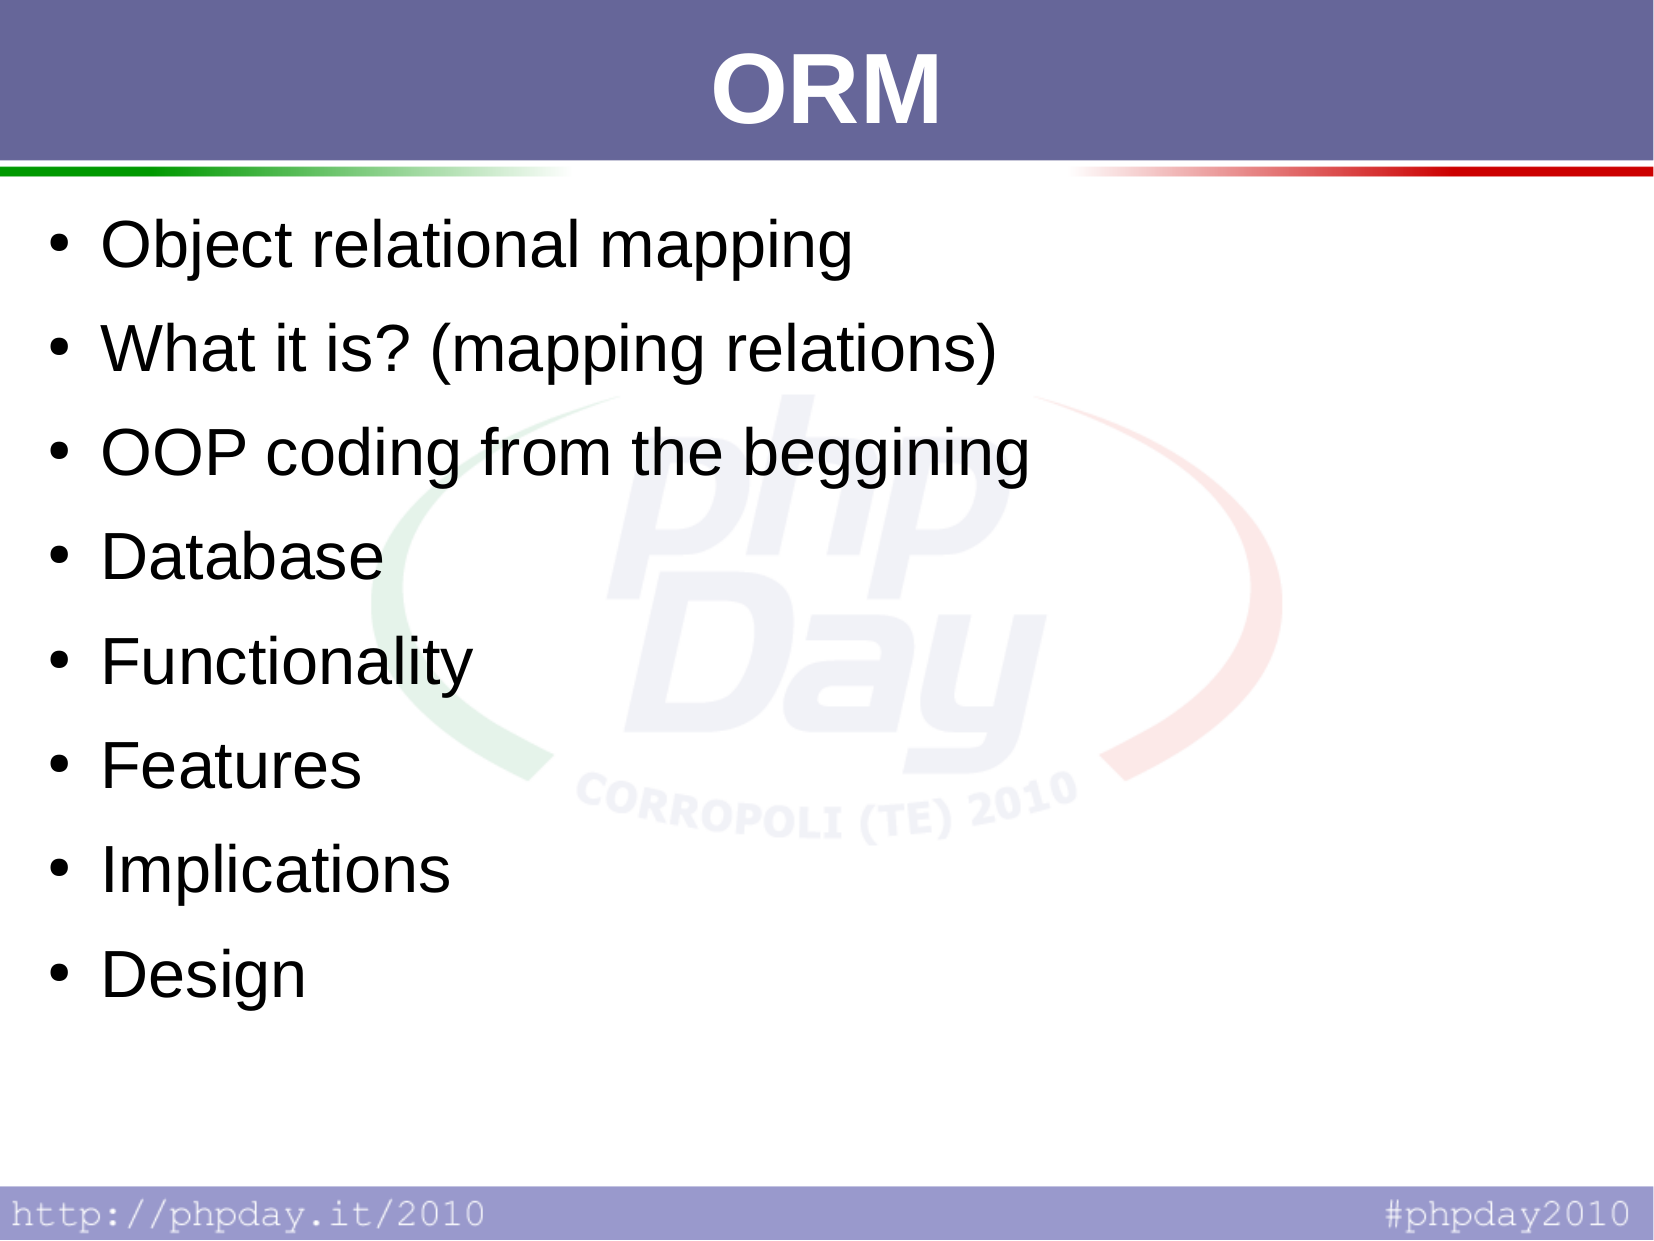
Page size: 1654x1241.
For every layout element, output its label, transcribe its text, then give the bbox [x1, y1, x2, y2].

picture [0, 0, 1654, 1240]
title ORM [29, 7, 1625, 170]
list Object relational mapping What it is? (mapping relations) OOP coding from the beggining Database Functionality Features Implications Design [29, 206, 1625, 1094]
